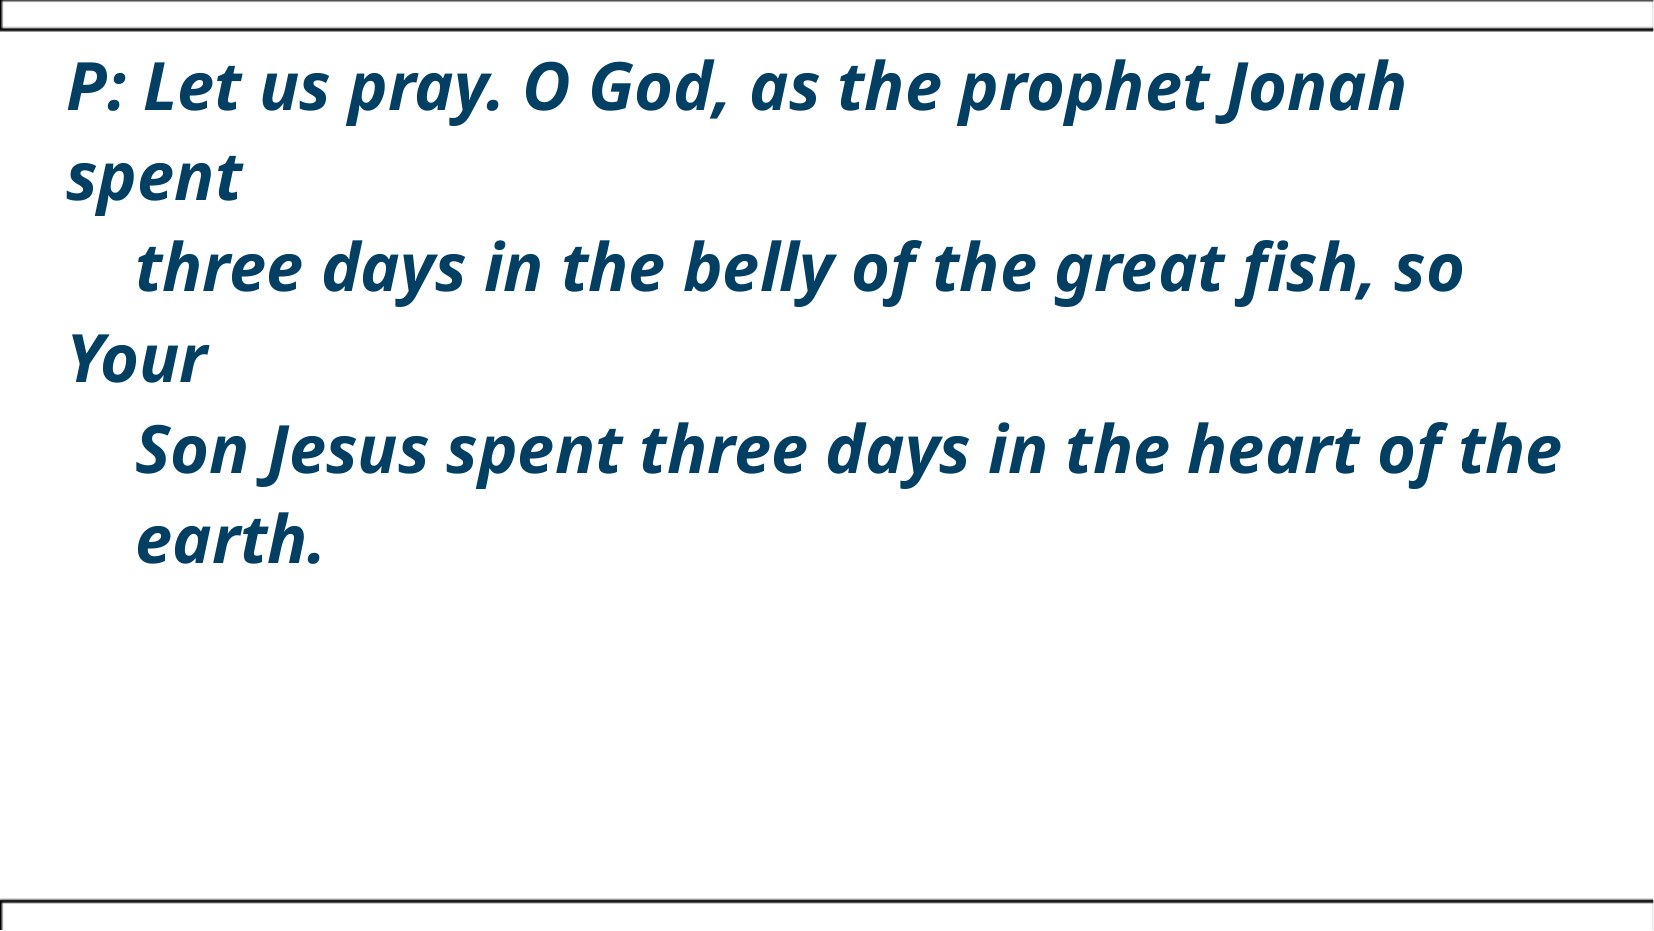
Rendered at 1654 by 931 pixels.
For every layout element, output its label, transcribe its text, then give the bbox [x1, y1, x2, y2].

picture [0, 0, 1654, 930]
text_box P: Let us pray. O God, as the prophet Jonah spent three days in the belly of the great fish, so Your Son Jesus spent three days in the heart of the earth. [51, 31, 1597, 402]
